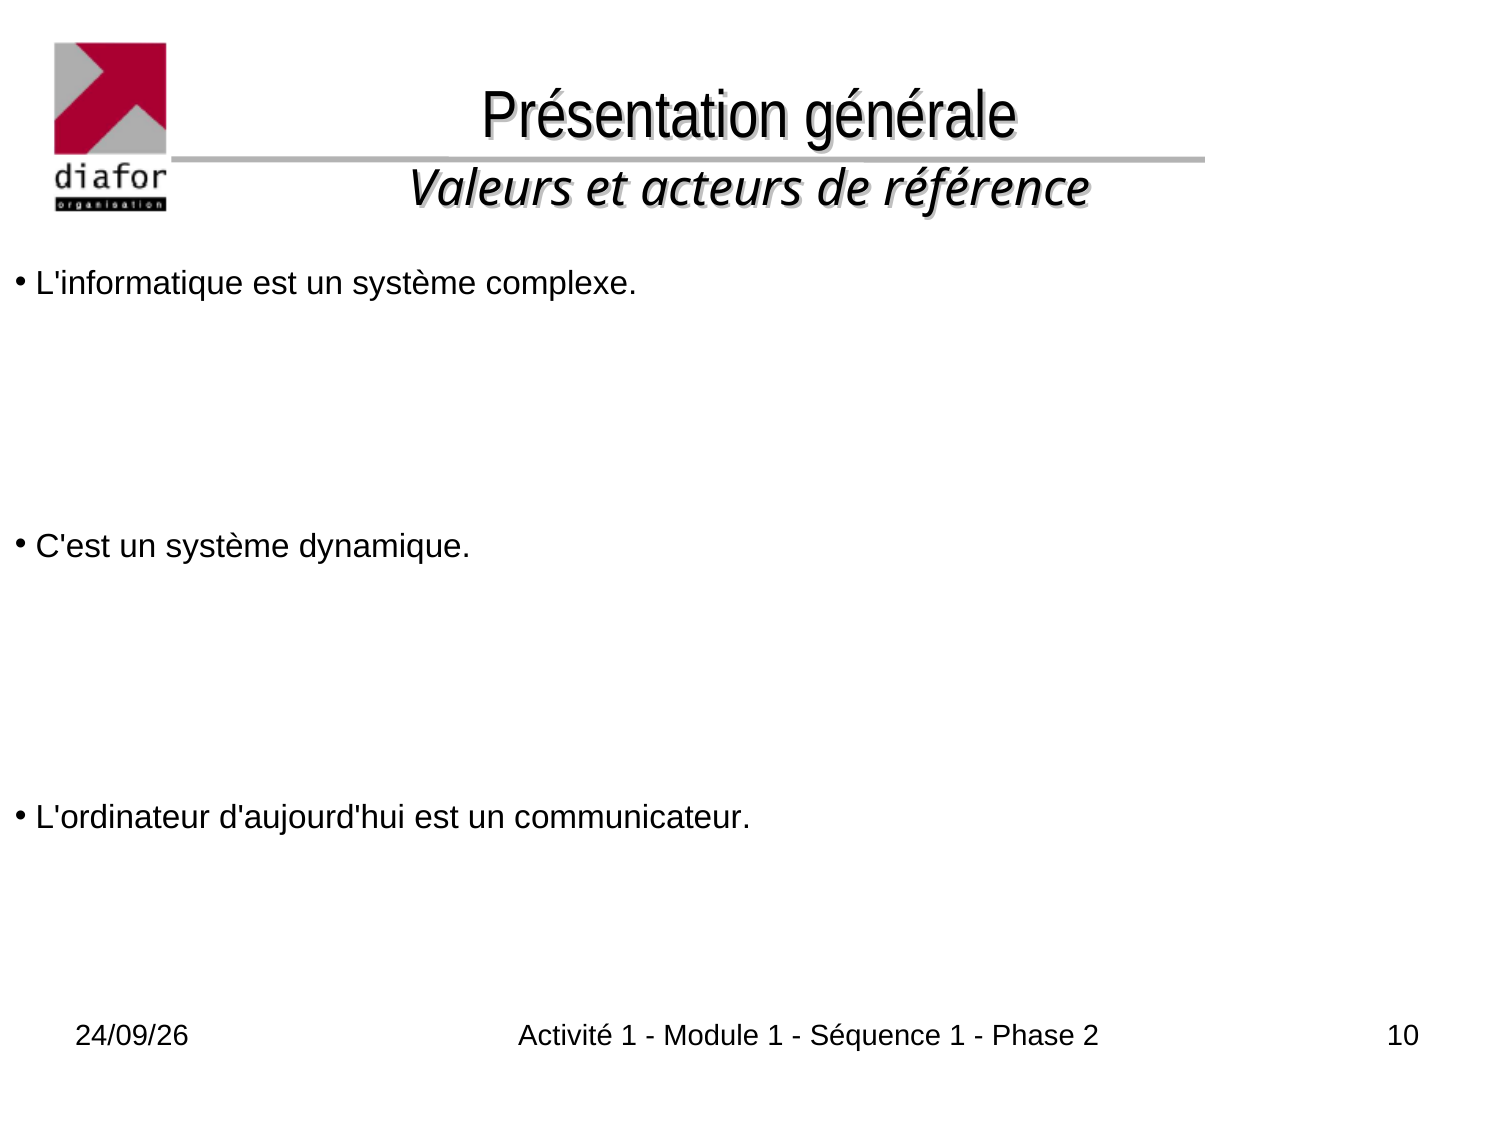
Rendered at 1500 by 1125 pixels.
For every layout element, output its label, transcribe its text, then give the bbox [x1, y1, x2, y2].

text_box L'ordinateur d'aujourd'hui est un communicateur. [0, 797, 1489, 843]
picture [53, 42, 168, 213]
title Présentation générale Valeurs et acteurs de référence [75, 45, 1426, 250]
text_box C'est un système dynamique. [0, 525, 916, 571]
text_box L'informatique est un système complexe. [0, 263, 1500, 309]
